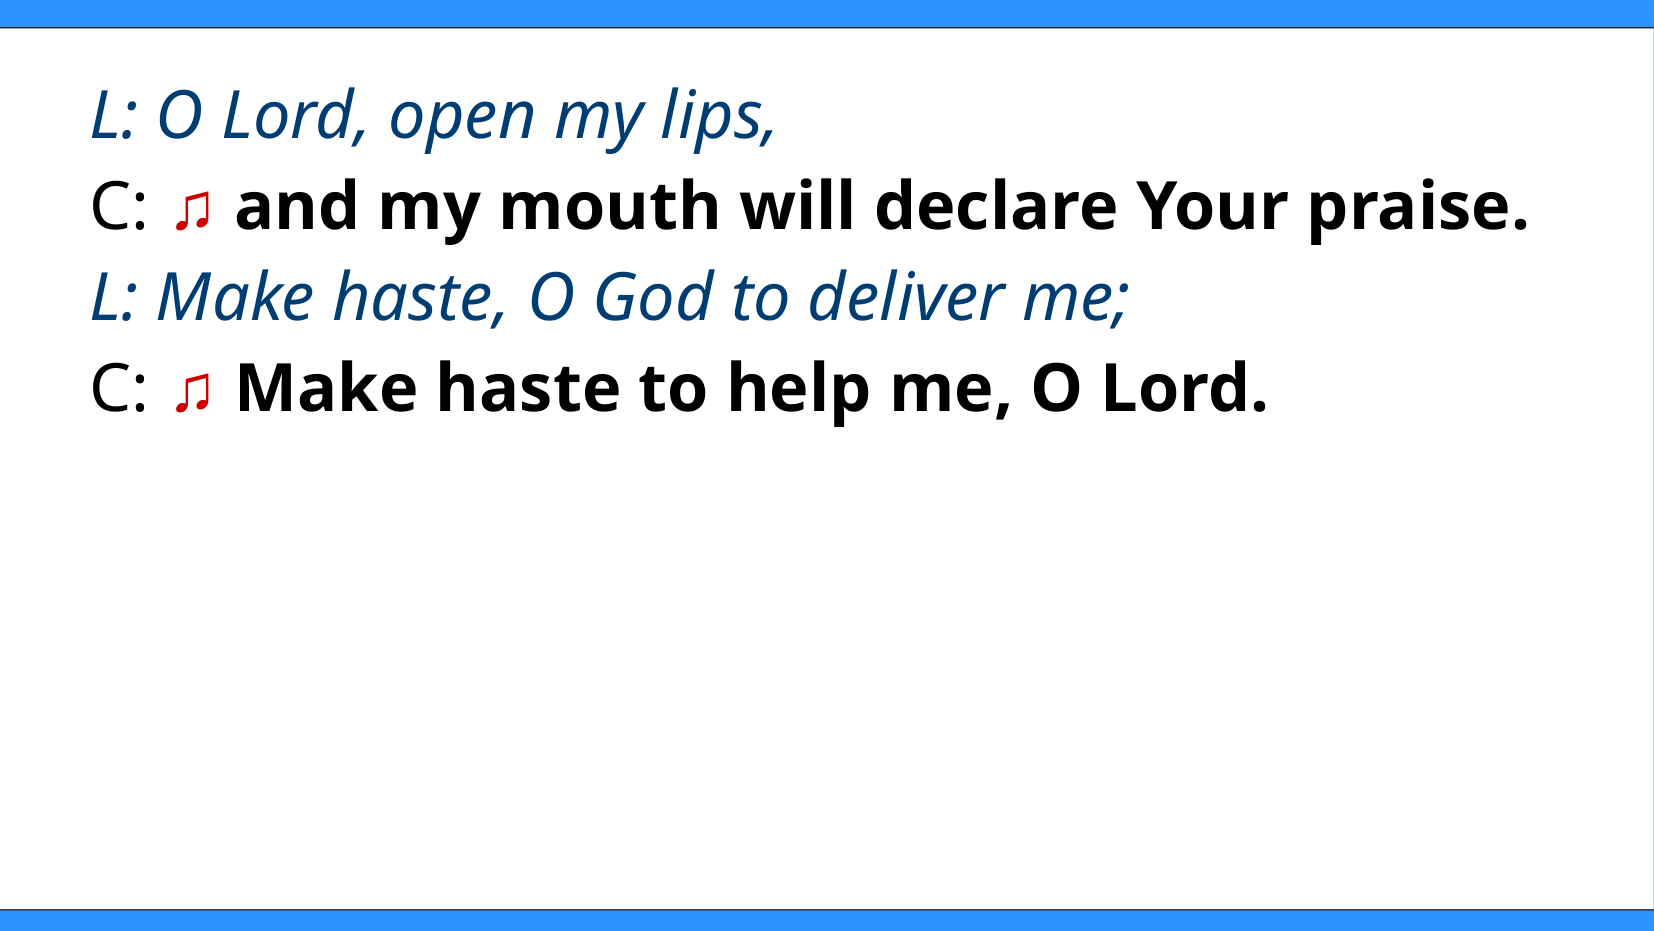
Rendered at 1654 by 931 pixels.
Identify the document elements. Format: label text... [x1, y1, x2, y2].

text_box L: O Lord, open my lips, C: ♫ and my mouth will declare Your praise. L: Make haste, O God to deliver me; C: ♫ Make haste to help me, O Lord. [75, 60, 1576, 463]
picture [0, 0, 1654, 931]
